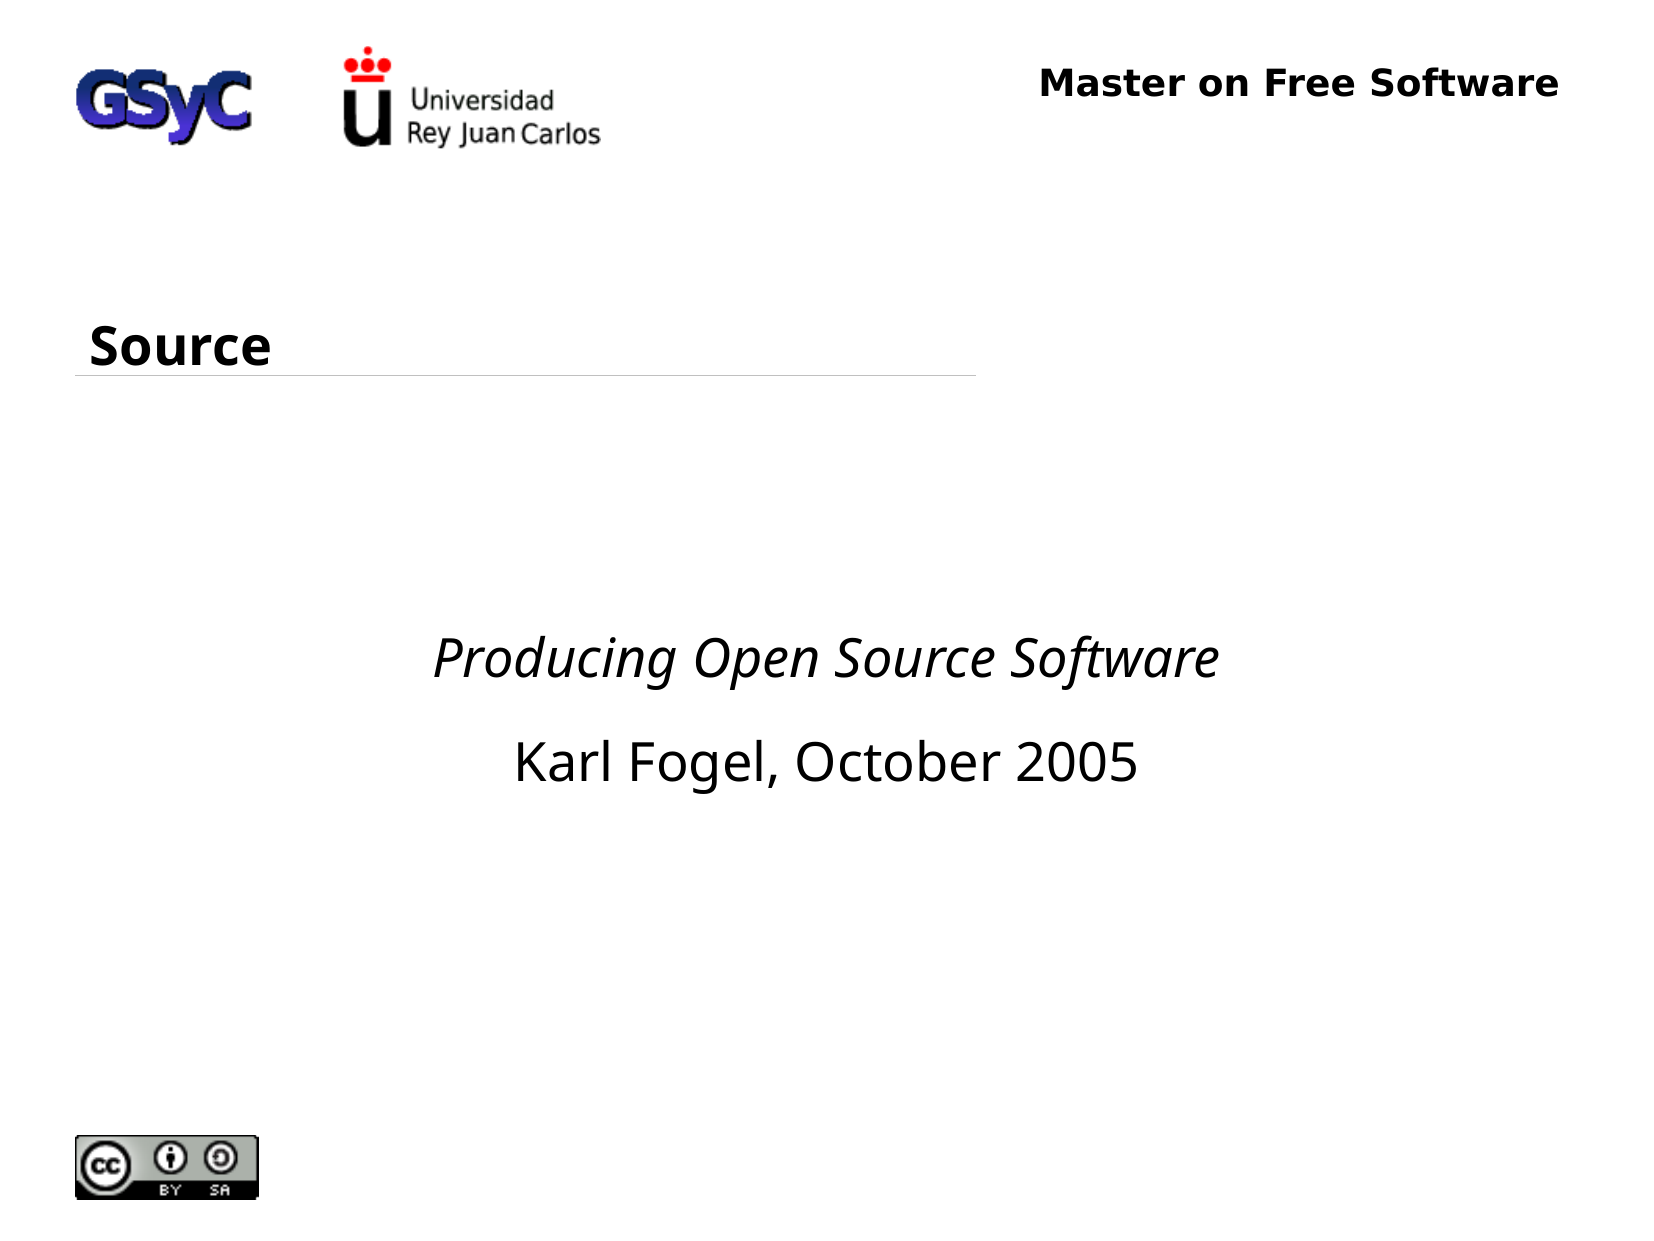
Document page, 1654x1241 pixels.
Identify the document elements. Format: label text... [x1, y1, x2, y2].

text_box [75, 412, 1576, 1163]
list Producing Open Source Software Karl Fogel, October 2005 [82, 412, 1571, 1109]
picture [75, 1163, 259, 1200]
text_box Source [75, 300, 1538, 381]
picture [75, 46, 601, 150]
